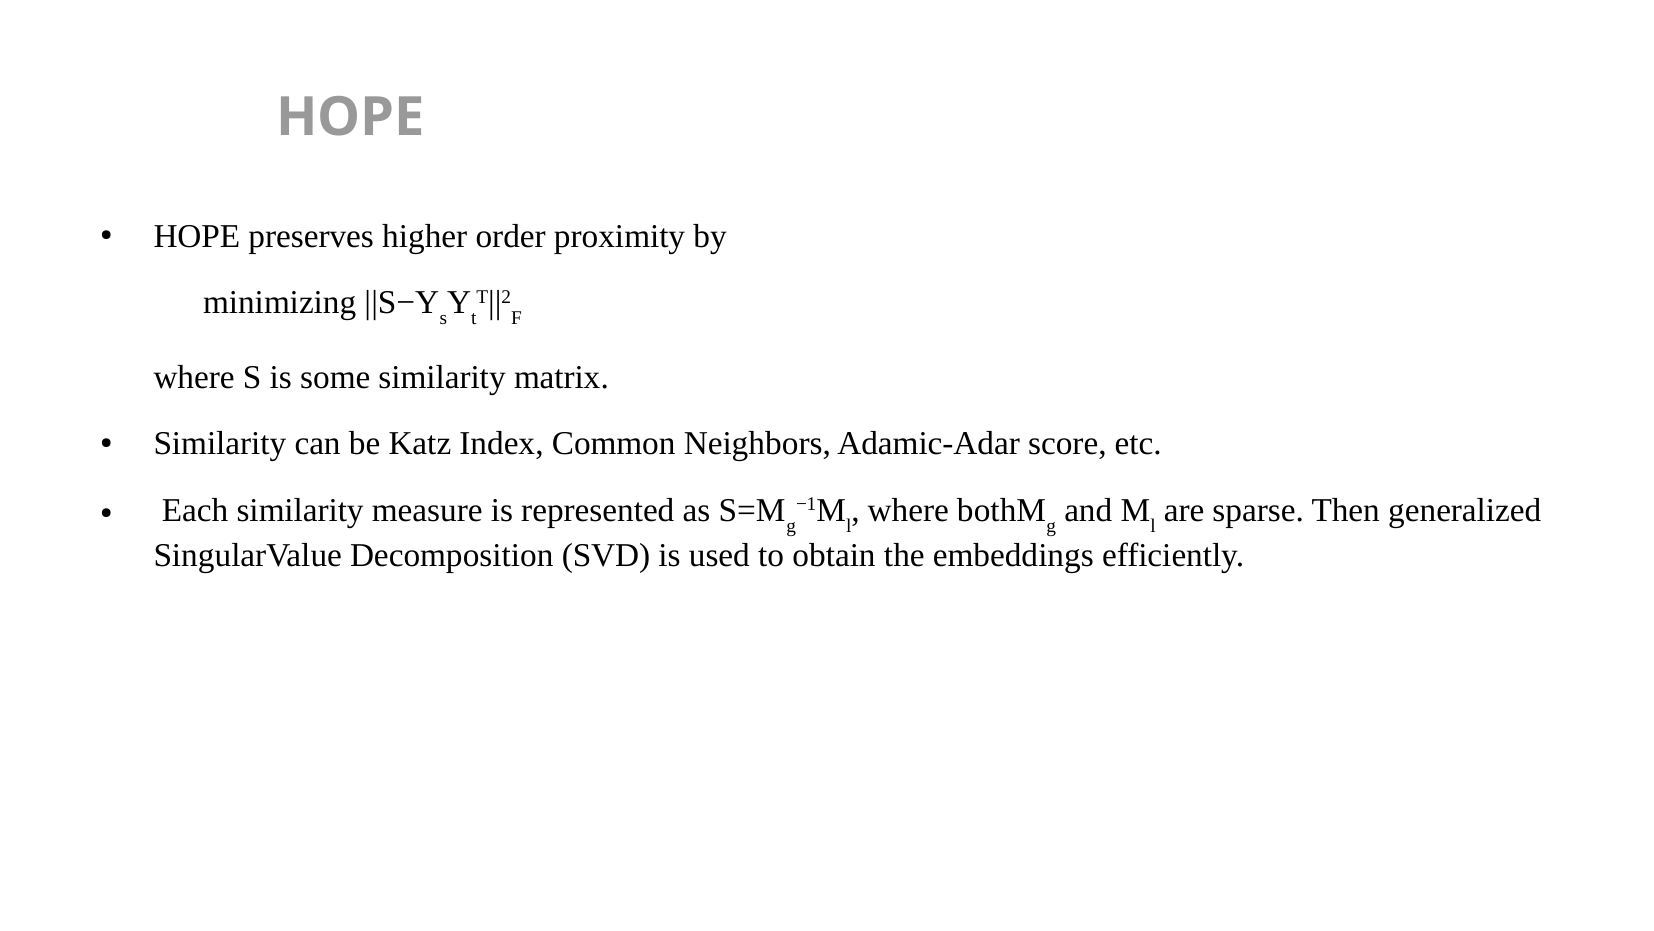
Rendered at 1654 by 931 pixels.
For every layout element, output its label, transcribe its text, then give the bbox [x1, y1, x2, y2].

title HOPE [82, 37, 1571, 193]
list HOPE preserves higher order proximity by minimizing ||S−YsYtT||2F where S is some similarity matrix. Similarity can be Katz Index, Common Neighbors, Adamic-Adar score, etc. Each similarity measure is represented as S=Mg−1Ml, where bothMg and Ml are sparse. Then generalized SingularValue Decomposition (SVD) is used to obtain the embeddings efficiently. [82, 217, 1571, 757]
